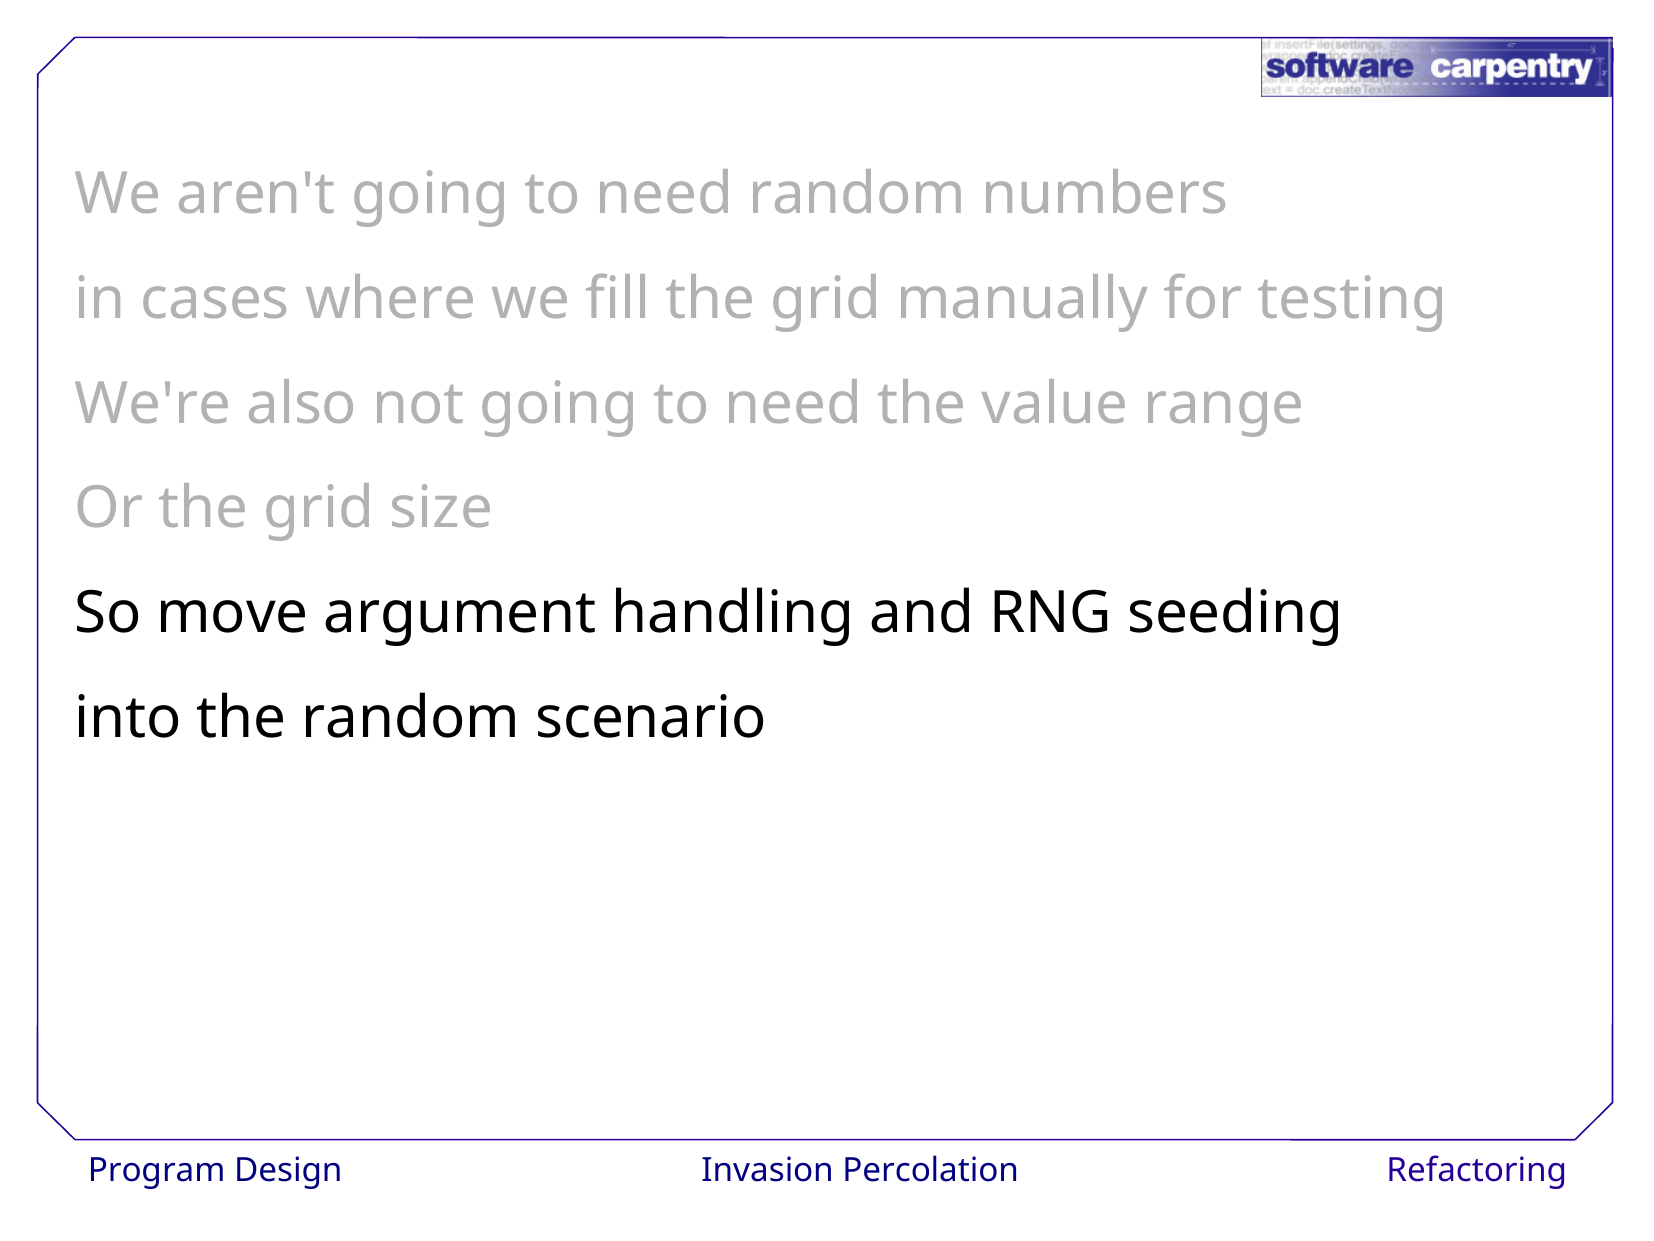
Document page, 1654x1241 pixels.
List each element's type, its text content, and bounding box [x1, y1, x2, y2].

picture [1261, 39, 1613, 97]
text_box We aren't going to need random numbers in cases where we fill the grid manually for testing We're also not going to need the value range Or the grid size So move argument handling and RNG seeding into the random scenario [59, 112, 1613, 758]
